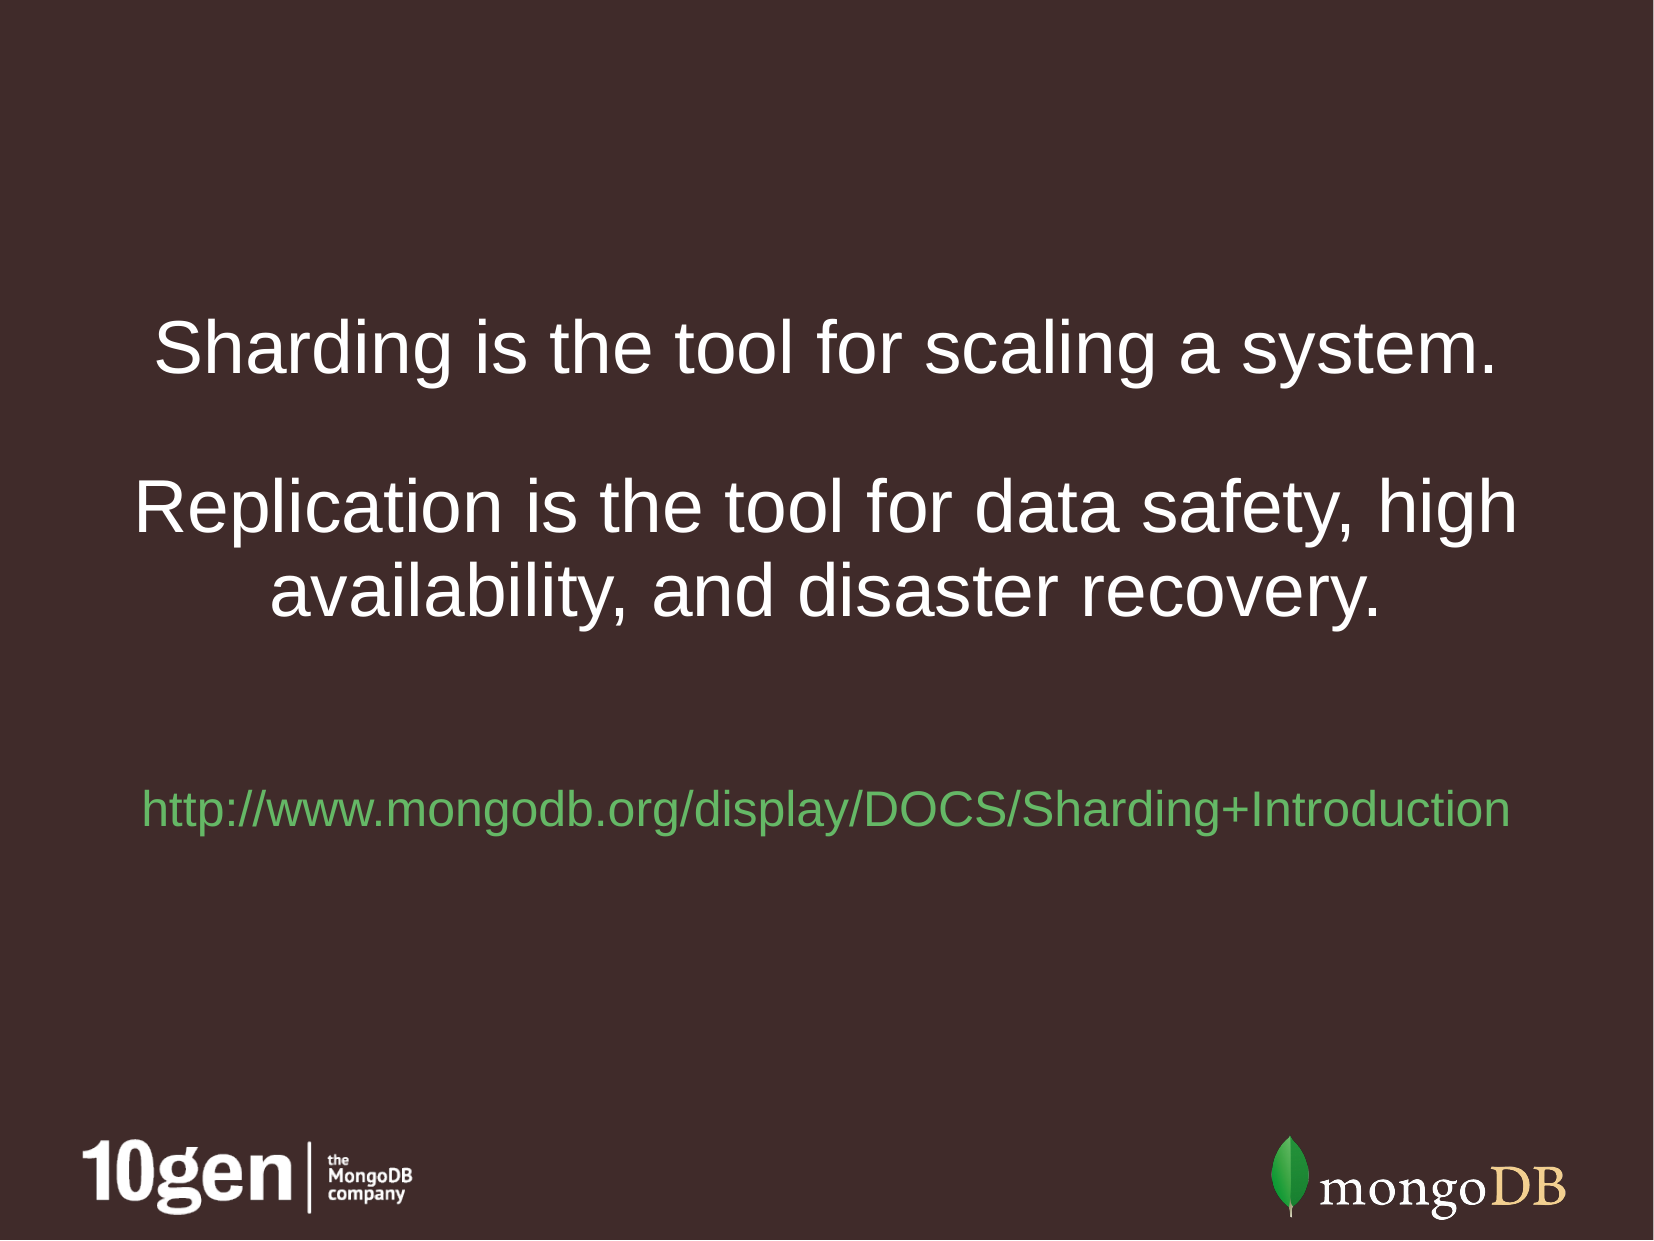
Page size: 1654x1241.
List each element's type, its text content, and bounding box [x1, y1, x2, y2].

picture [82, 1139, 413, 1215]
subtitle Sharding is the tool for scaling a system. Replication is the tool for data safety, high availability, and disaster recovery. http://www.mongodb.org/display/DOCS/Sharding+Introduction [82, 49, 1571, 1010]
picture [1260, 1124, 1576, 1230]
